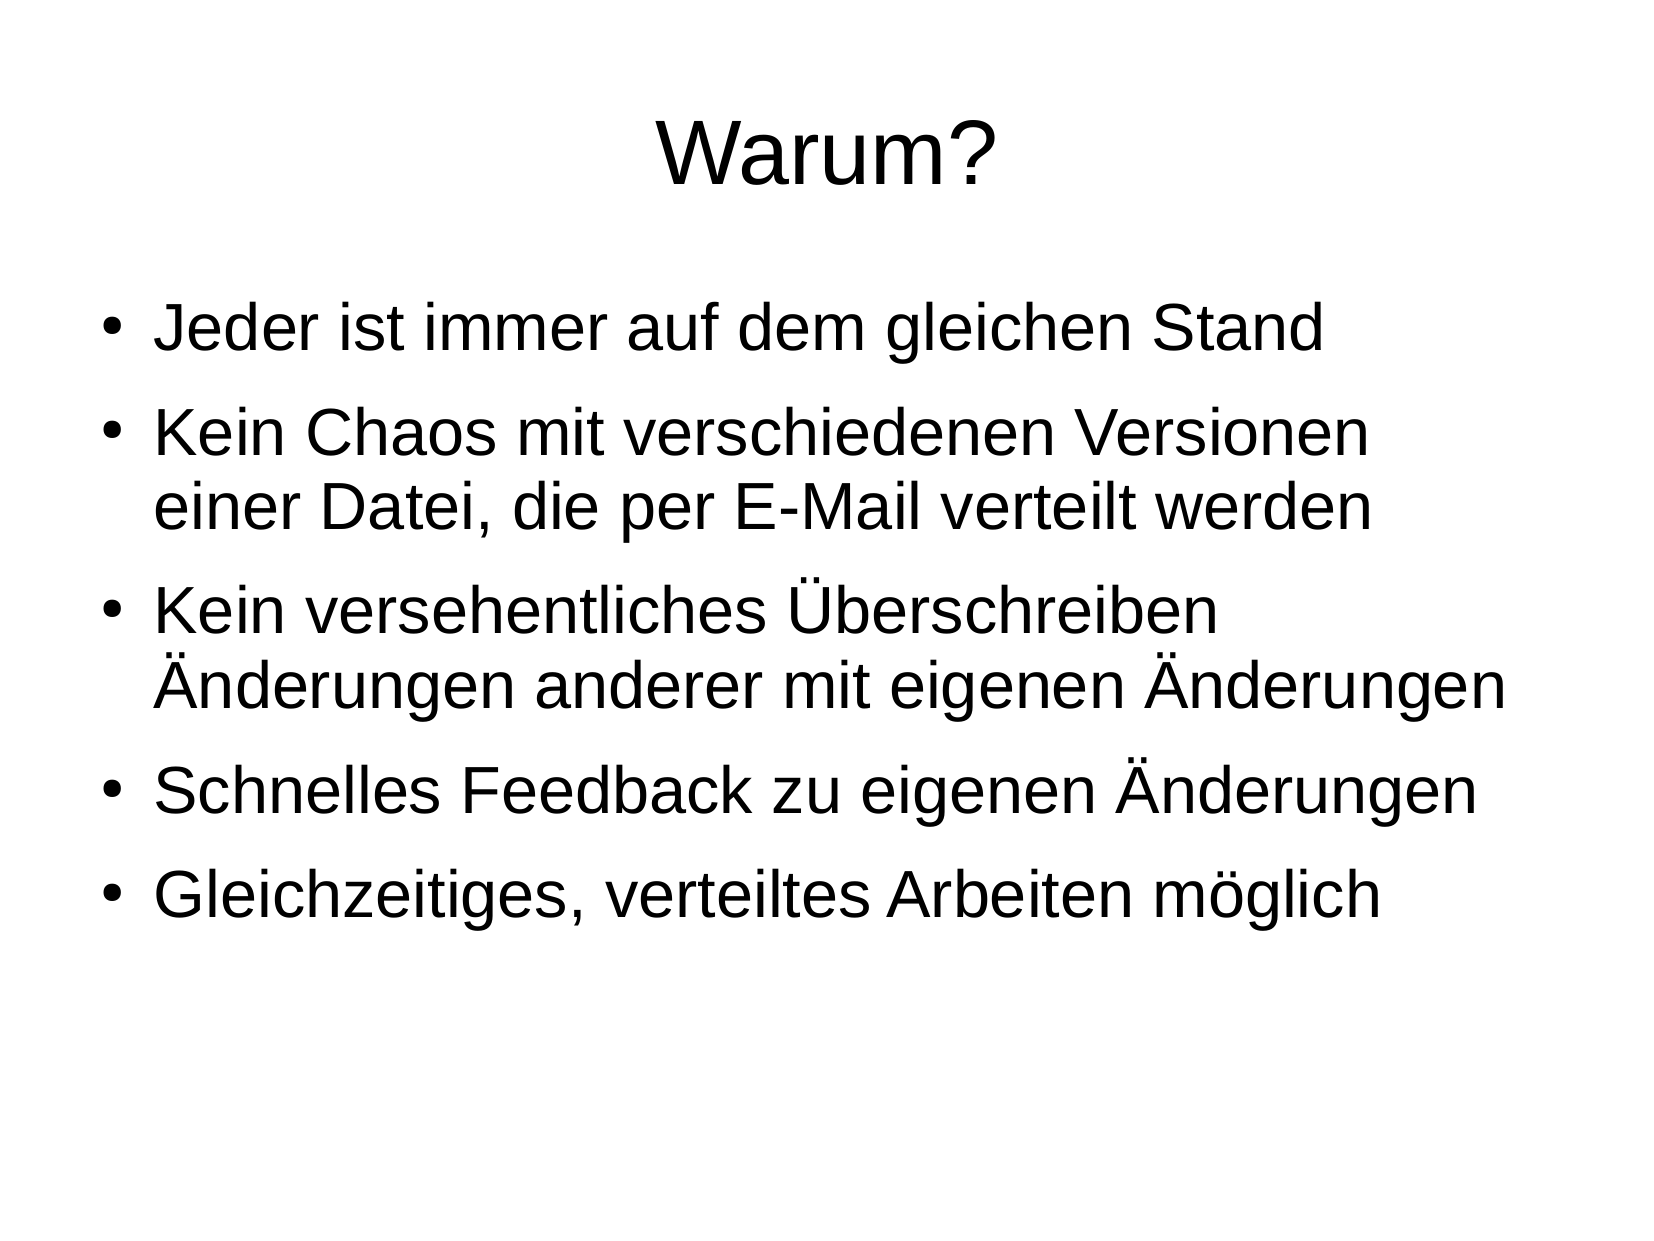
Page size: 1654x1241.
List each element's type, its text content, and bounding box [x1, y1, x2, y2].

title Warum? [82, 49, 1571, 257]
list Jeder ist immer auf dem gleichen Stand Kein Chaos mit verschiedenen Versionen einer Datei, die per E-Mail verteilt werden Kein versehentliches Überschreiben Änderungen anderer mit eigenen Änderungen Schnelles Feedback zu eigenen Änderungen Gleichzeitiges, verteiltes Arbeiten möglich [82, 290, 1538, 1010]
